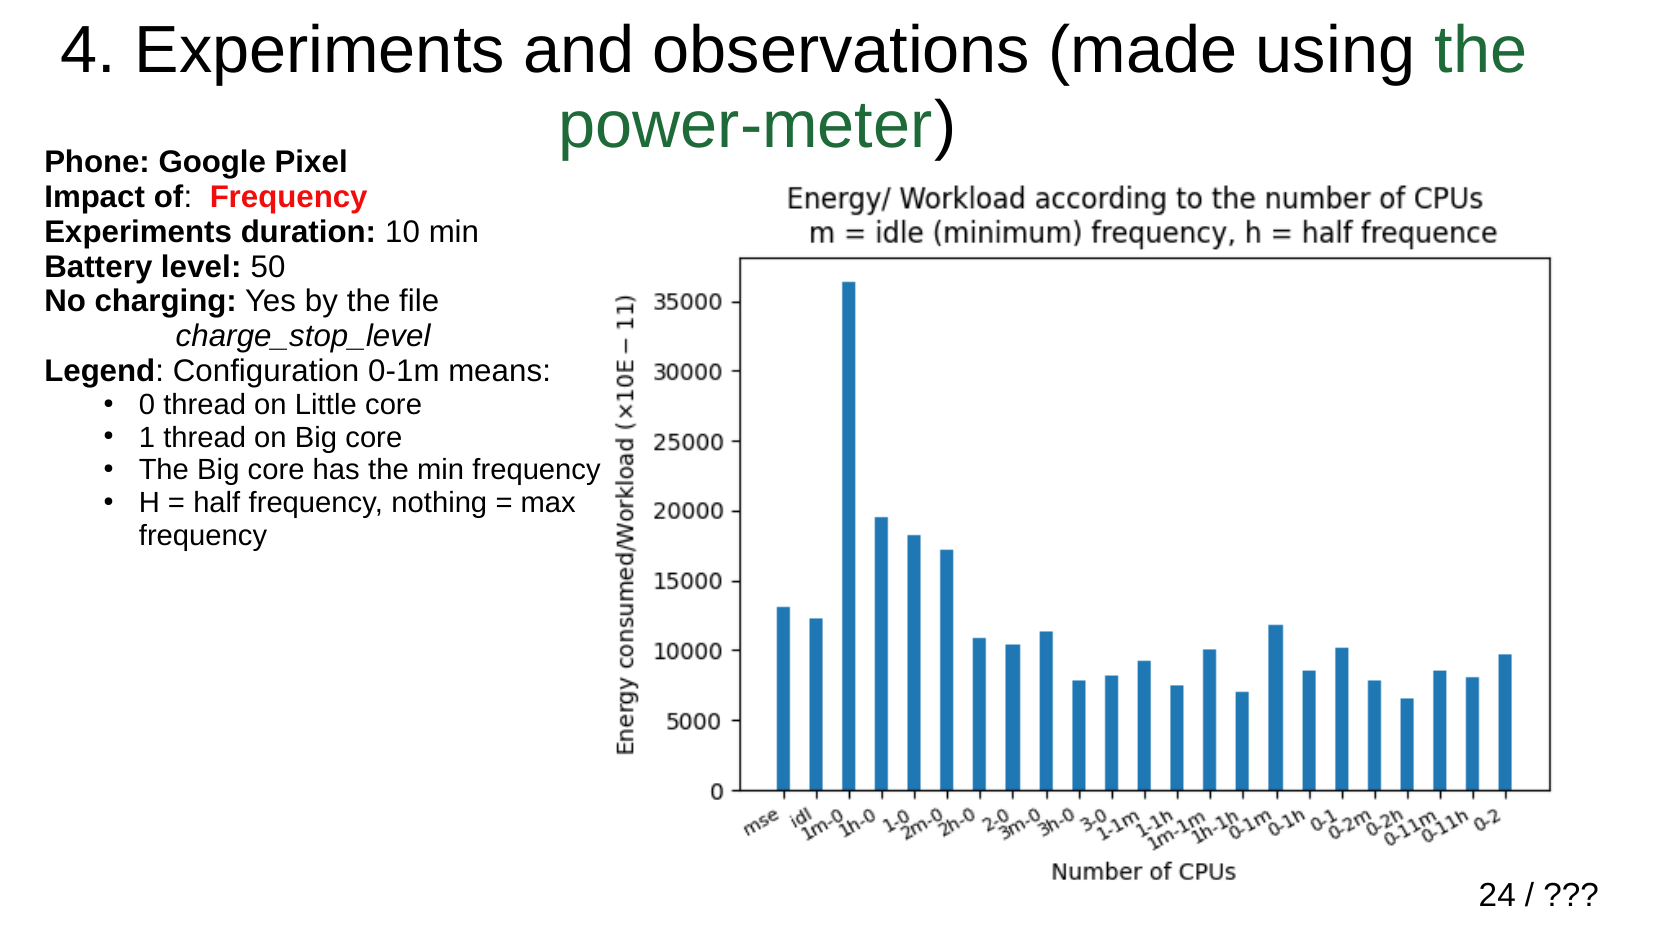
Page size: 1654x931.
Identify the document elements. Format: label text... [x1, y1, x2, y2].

picture [609, 163, 1654, 931]
text_box 24 / ??? [1464, 869, 1652, 931]
title 4. Experiments and observations (made using the power-meter) [60, 11, 1654, 162]
text_box Phone: Google Pixel Impact of: Frequency Experiments duration: 10 min Battery level: 50 No charging: Yes by the file charge_stop_level Legend: Configuration 0-1m means: 0 thread on Little core 1 thread on Big core The Big core has the min frequency H = half frequency, nothing = max frequency [29, 137, 699, 560]
